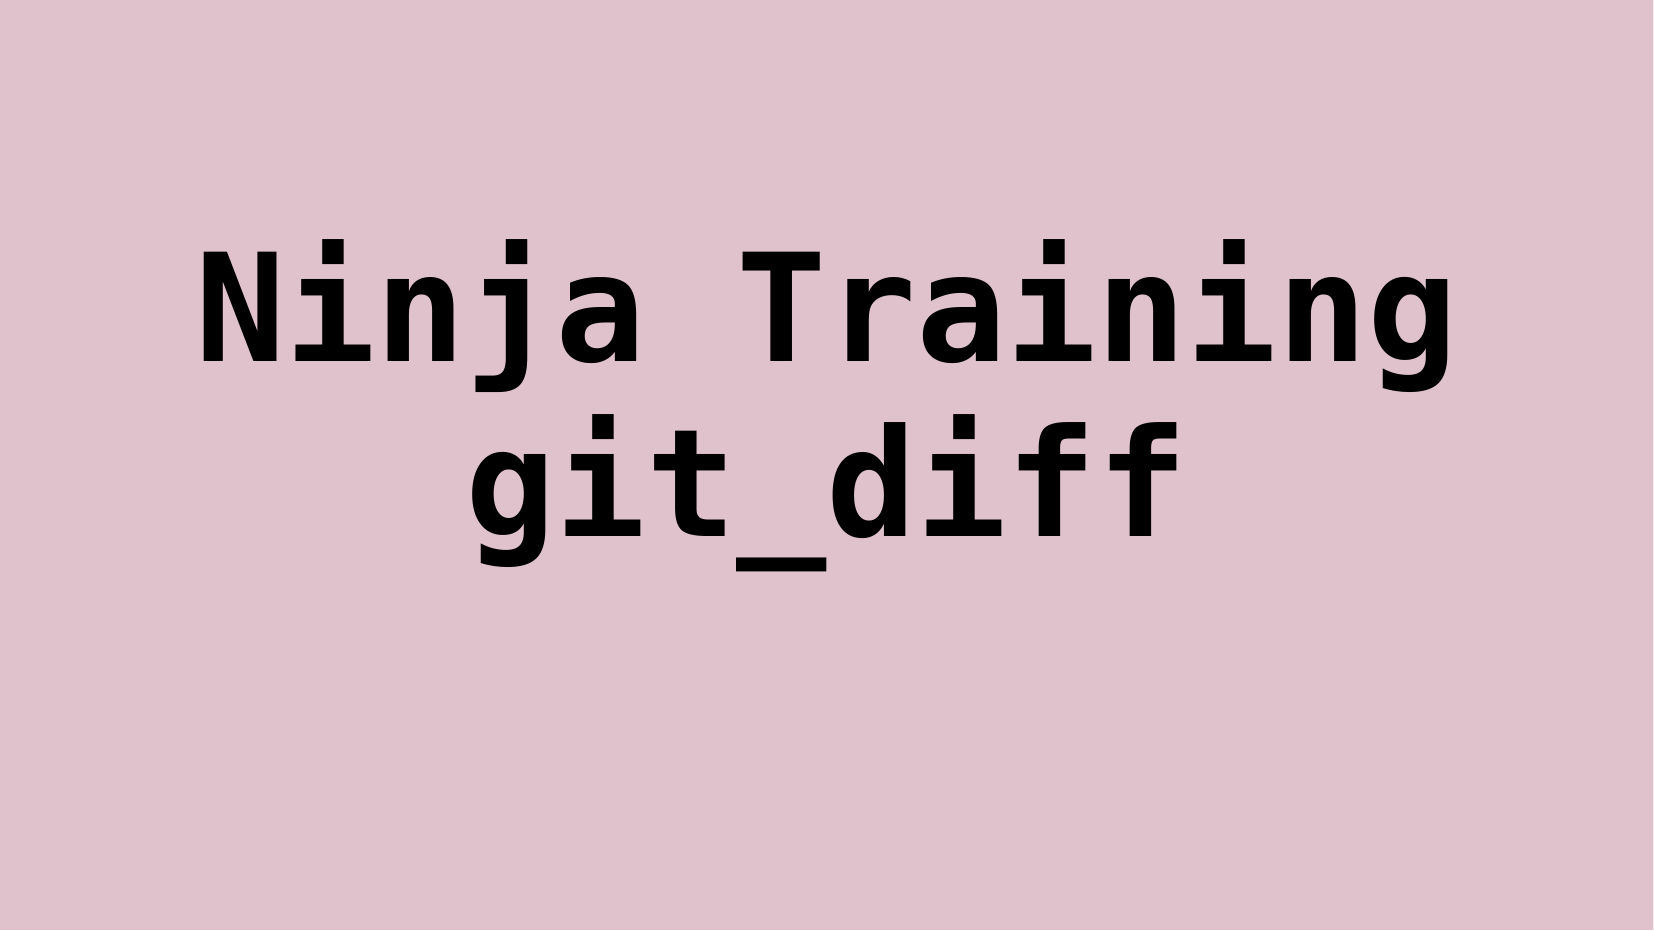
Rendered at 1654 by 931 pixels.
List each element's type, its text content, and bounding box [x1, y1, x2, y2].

subtitle Ninja Training git_diff [82, 37, 1571, 757]
